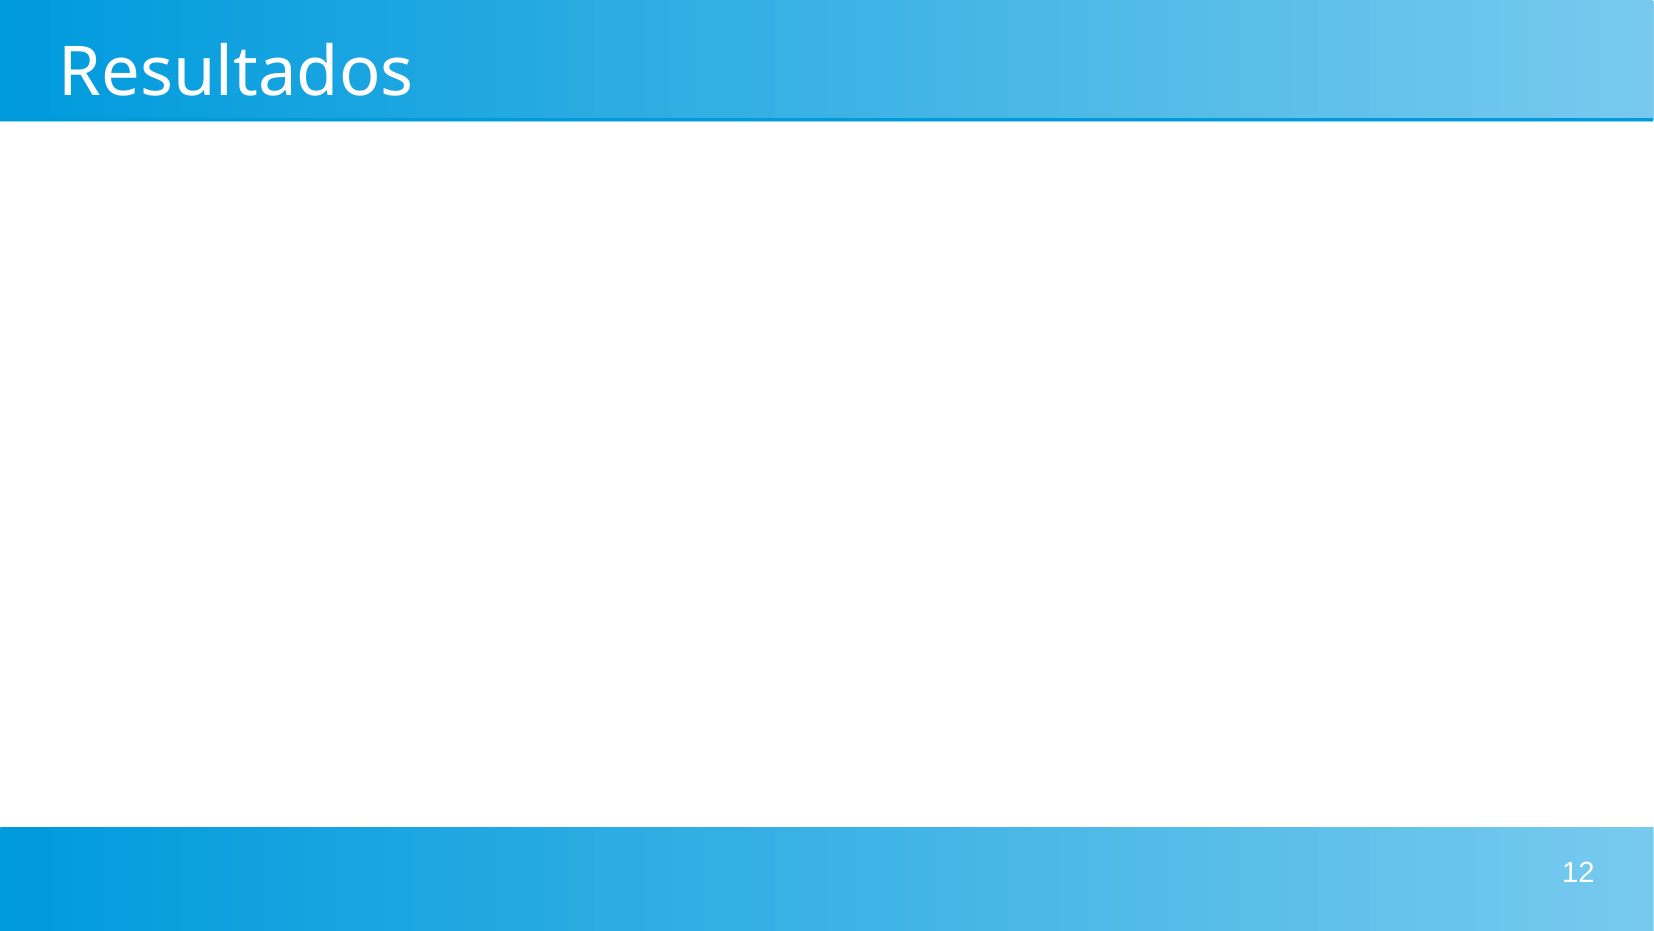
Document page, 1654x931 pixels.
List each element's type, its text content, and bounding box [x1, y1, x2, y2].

title Resultados [59, 21, 1595, 116]
